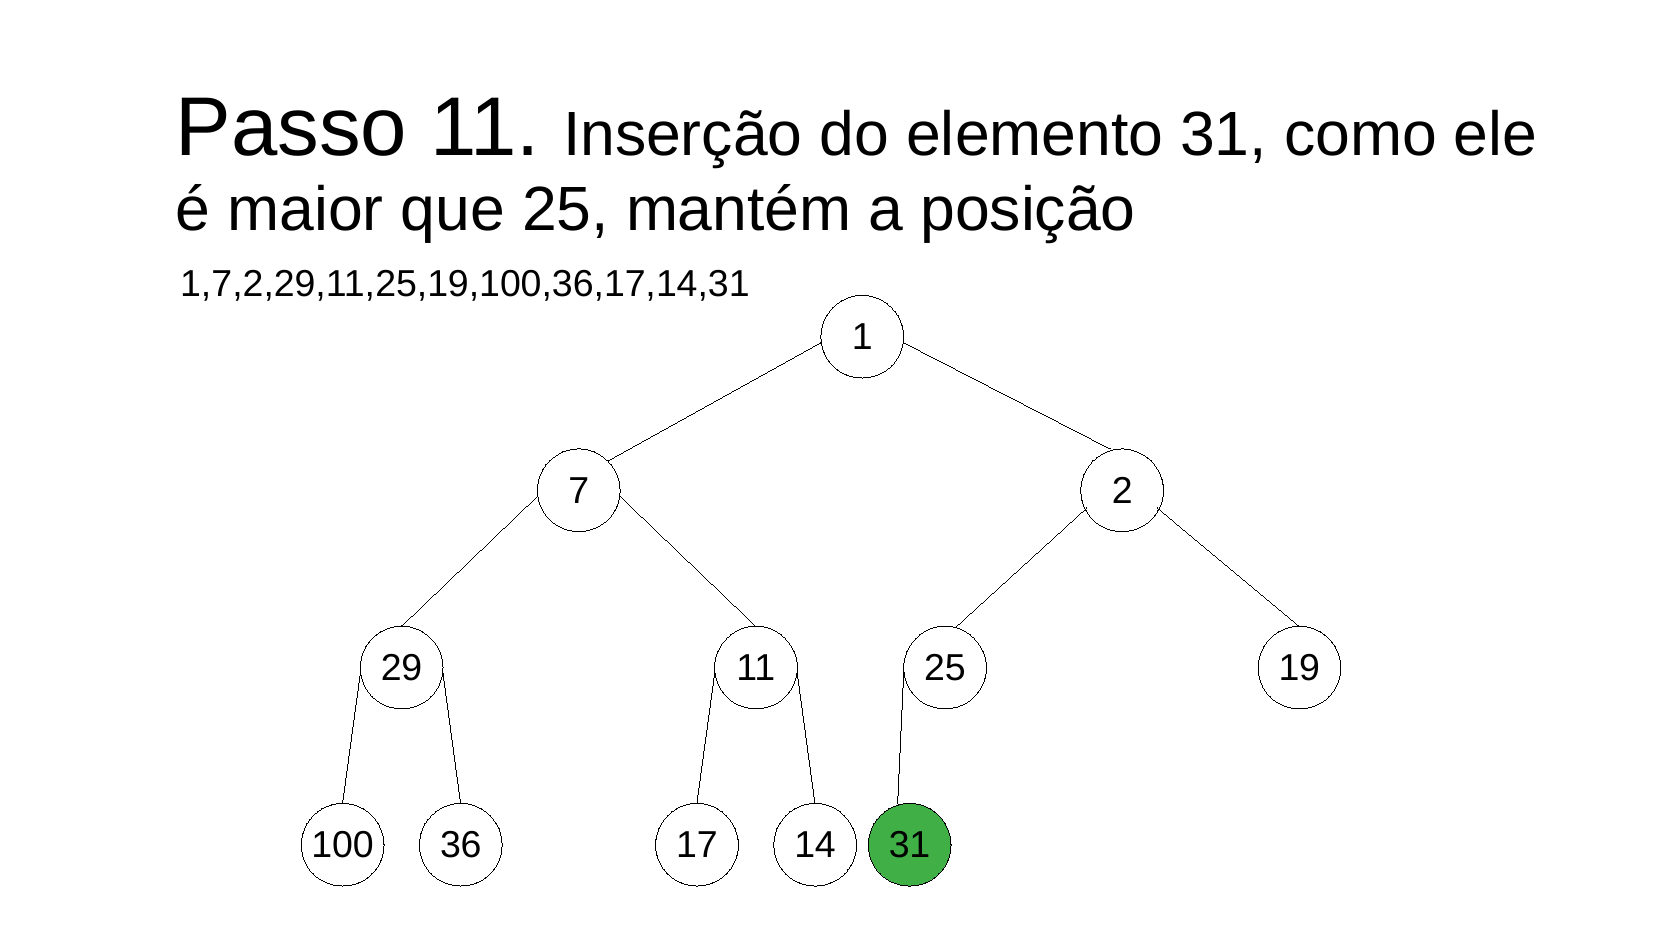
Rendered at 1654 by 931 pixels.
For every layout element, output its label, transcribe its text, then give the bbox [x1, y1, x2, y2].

text_box 100 [301, 803, 385, 887]
text_box 19 [1258, 626, 1341, 709]
text_box 2 [1080, 448, 1164, 532]
text_box Passo 11. Inserção do elemento 31, como ele é maior que 25, mantém a posição [160, 73, 1571, 251]
text_box 31 [868, 803, 952, 887]
text_box 17 [655, 803, 739, 887]
text_box 36 [419, 803, 503, 887]
text_box 29 [360, 626, 444, 709]
text_box 1,7,2,29,11,25,19,100,36,17,14,31 [165, 255, 827, 355]
text_box 1 [825, 295, 904, 379]
text_box 25 [903, 626, 987, 709]
text_box 7 [537, 448, 621, 532]
text_box 14 [773, 803, 857, 887]
text_box 11 [714, 626, 798, 709]
